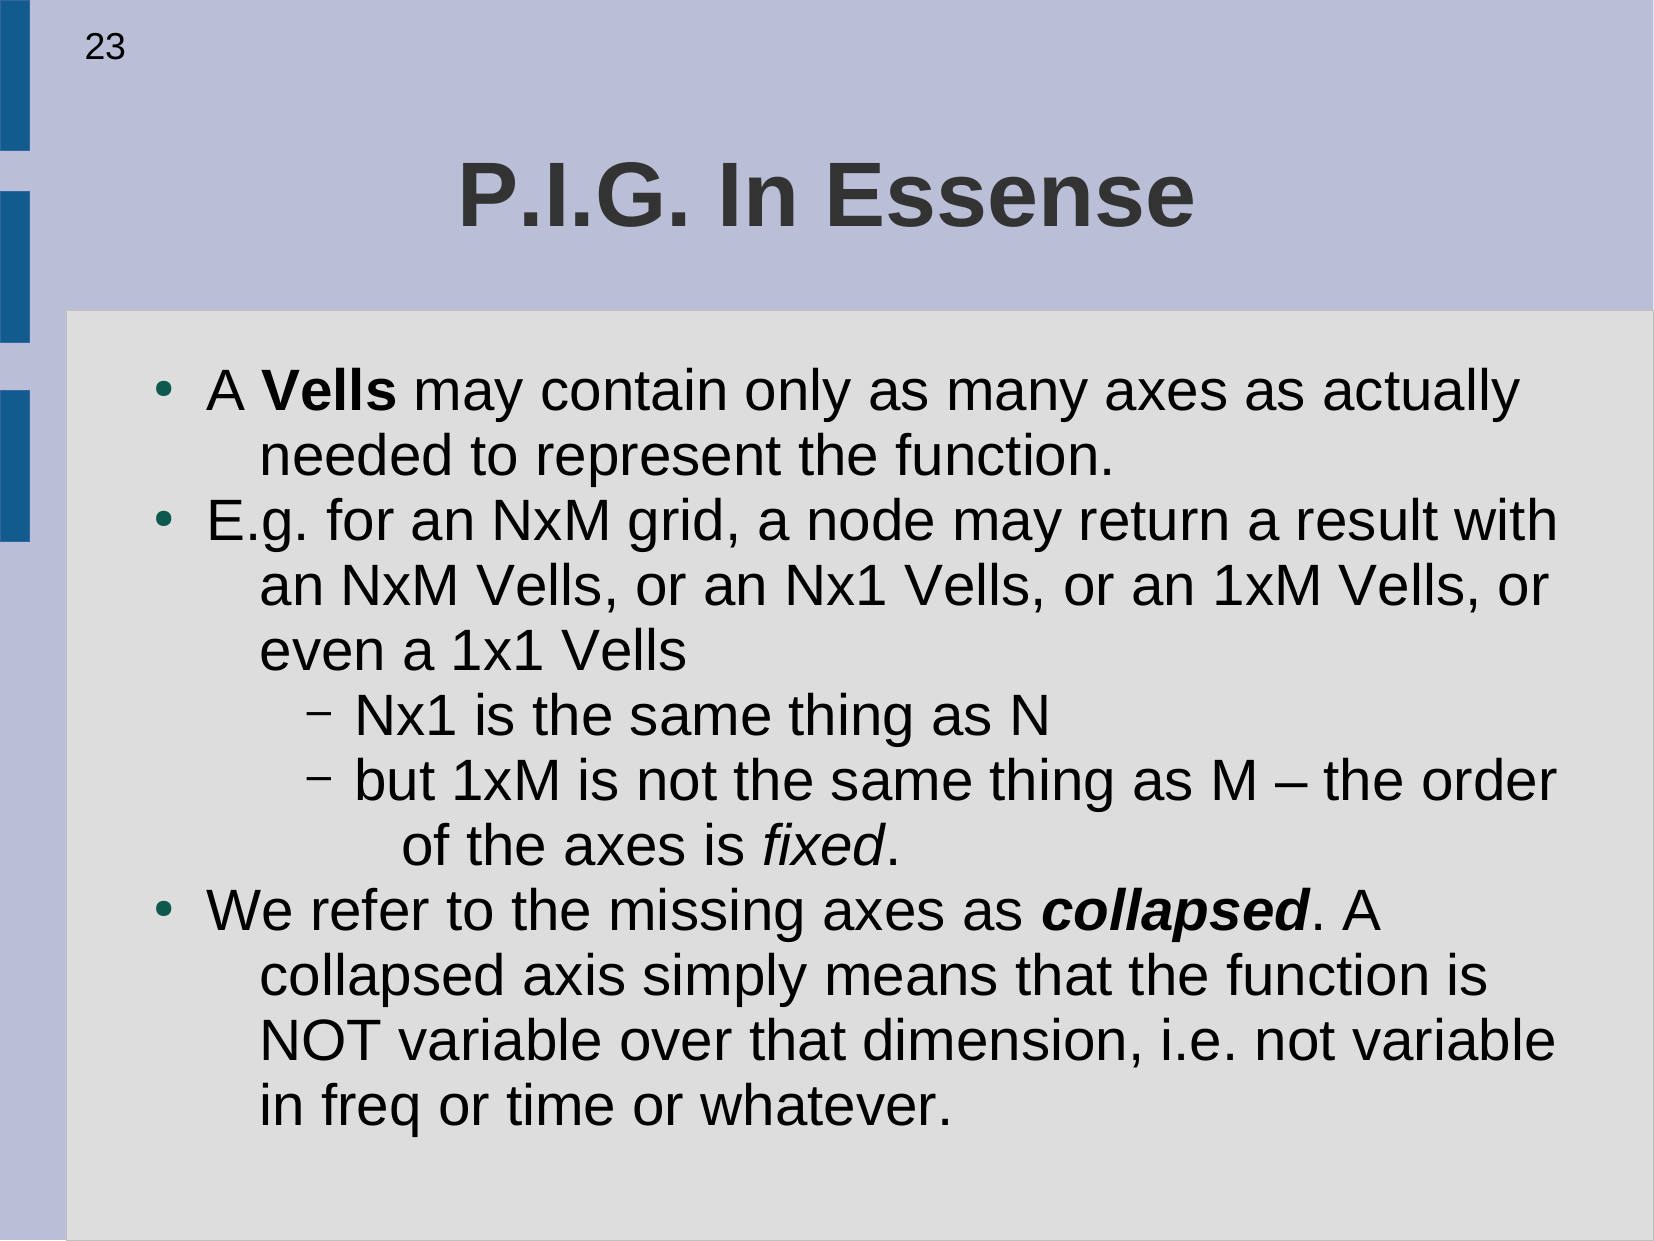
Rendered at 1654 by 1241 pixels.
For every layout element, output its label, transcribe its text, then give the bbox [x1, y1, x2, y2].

title P.I.G. In Essense [121, 91, 1534, 299]
text_box <number> [108, 18, 232, 92]
list A Vells may contain only as many axes as actually needed to represent the function. E.g. for an NxM grid, a node may return a result with an NxM Vells, or an Nx1 Vells, or an 1xM Vells, or even a 1x1 Vells Nx1 is the same thing as N but 1xM is not the same thing as M – the order of the axes is fixed. We refer to the missing axes as collapsed. A collapsed axis simply means that the function is NOT variable over that dimension, i.e. not variable in freq or time or whatever. [117, 357, 1600, 1139]
